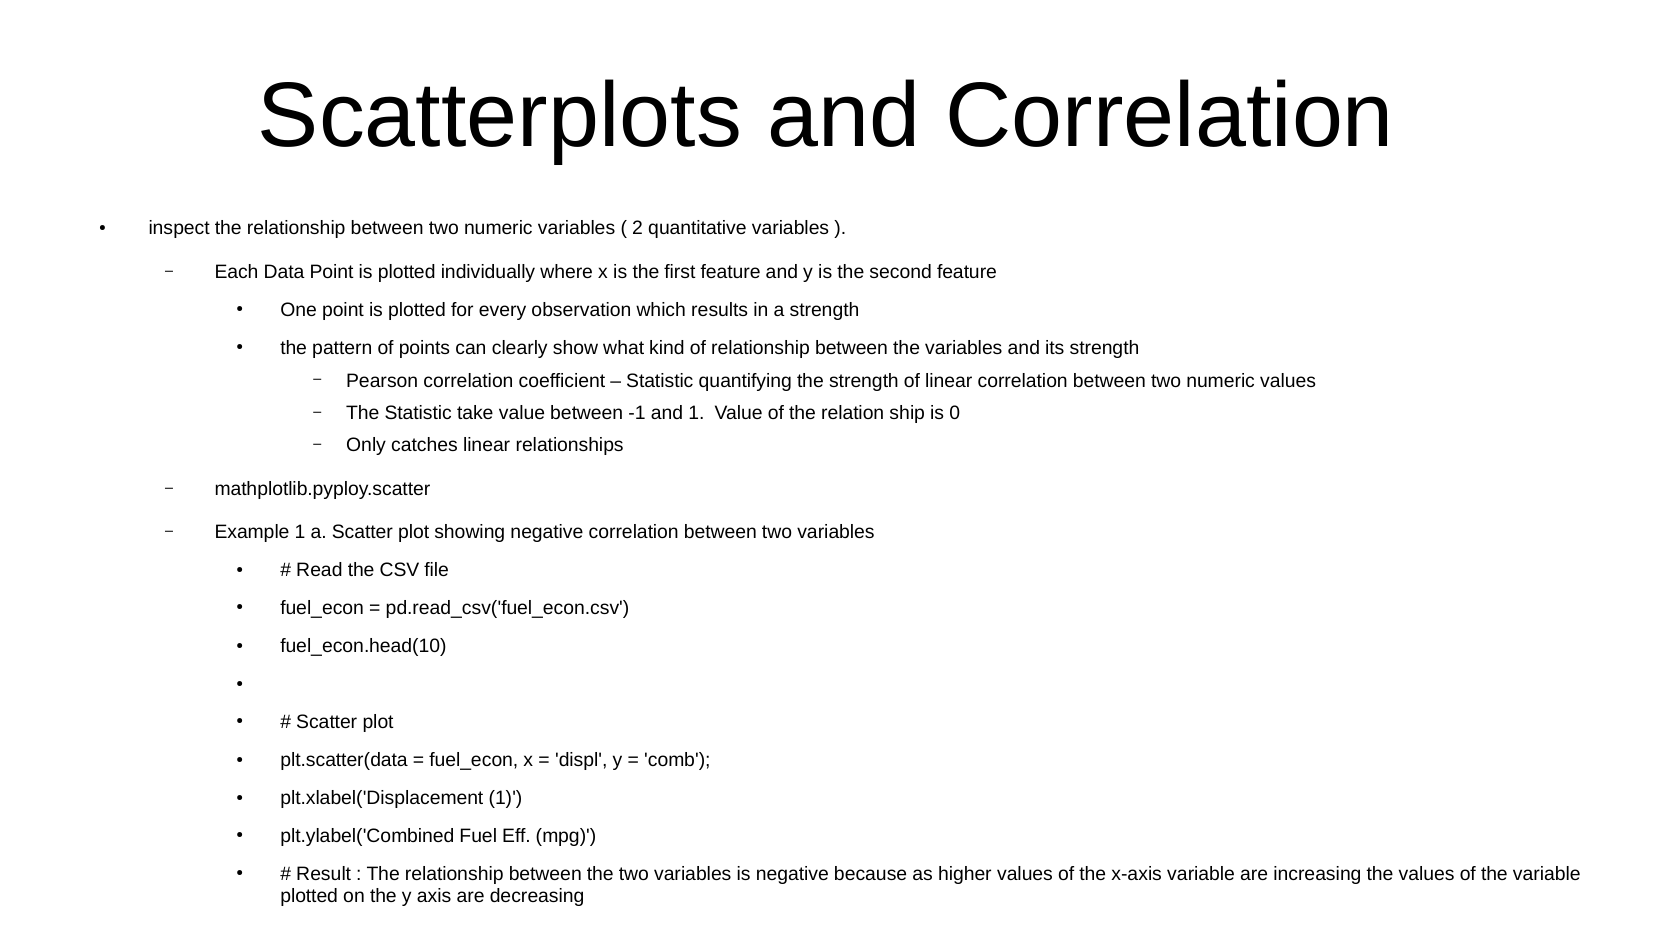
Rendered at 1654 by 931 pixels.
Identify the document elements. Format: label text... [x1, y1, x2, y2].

title Scatterplots and Correlation [82, 37, 1571, 193]
list inspect the relationship between two numeric variables ( 2 quantitative variables ). Each Data Point is plotted individually where x is the first feature and y is the second feature One point is plotted for every observation which results in a strength the pattern of points can clearly show what kind of relationship between the variables and its strength Pearson correlation coefficient – Statistic quantifying the strength of linear correlation between two numeric values The Statistic take value between -1 and 1. Value of the relation ship is 0 Only catches linear relationships mathplotlib.pyploy.scatter Example 1 a. Scatter plot showing negative correlation between two variables # Read the CSV file fuel_econ = pd.read_csv('fuel_econ.csv') fuel_econ.head(10) # Scatter plot plt.scatter(data = fuel_econ, x = 'displ', y = 'comb'); plt.xlabel('Displacement (1)') plt.ylabel('Combined Fuel Eff. (mpg)') # Result : The relationship between the two variables is negative because as higher values of the x-axis variable are increasing the values of the variable plotted on the y axis are decreasing [82, 217, 1636, 916]
